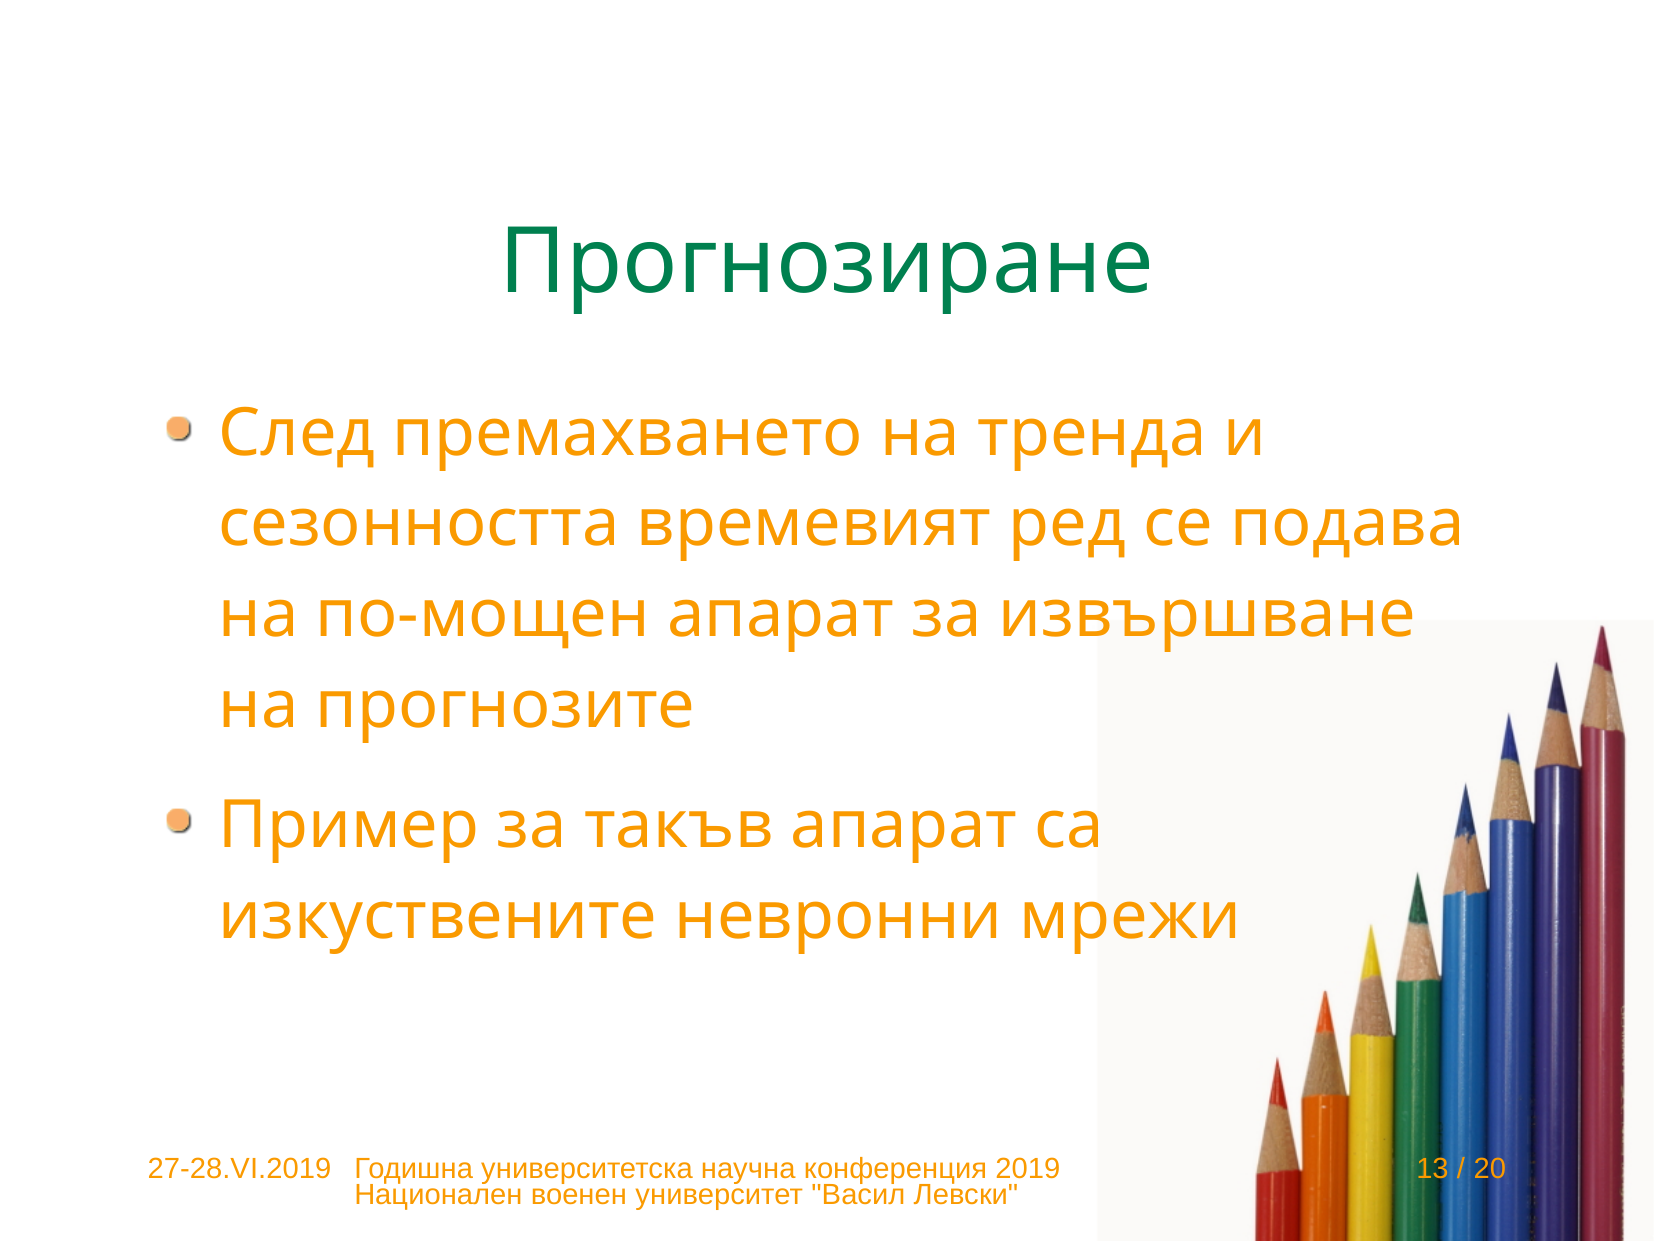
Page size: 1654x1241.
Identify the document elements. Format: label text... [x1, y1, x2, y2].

title Прогнозиране [147, 153, 1506, 361]
list След премахването на тренда и сезонността времевият ред се подава на по-мощен апарат за извършване на прогнозите Пример за такъв апарат са изкуствените невронни мрежи [147, 383, 1506, 1104]
picture [0, 0, 1654, 1241]
